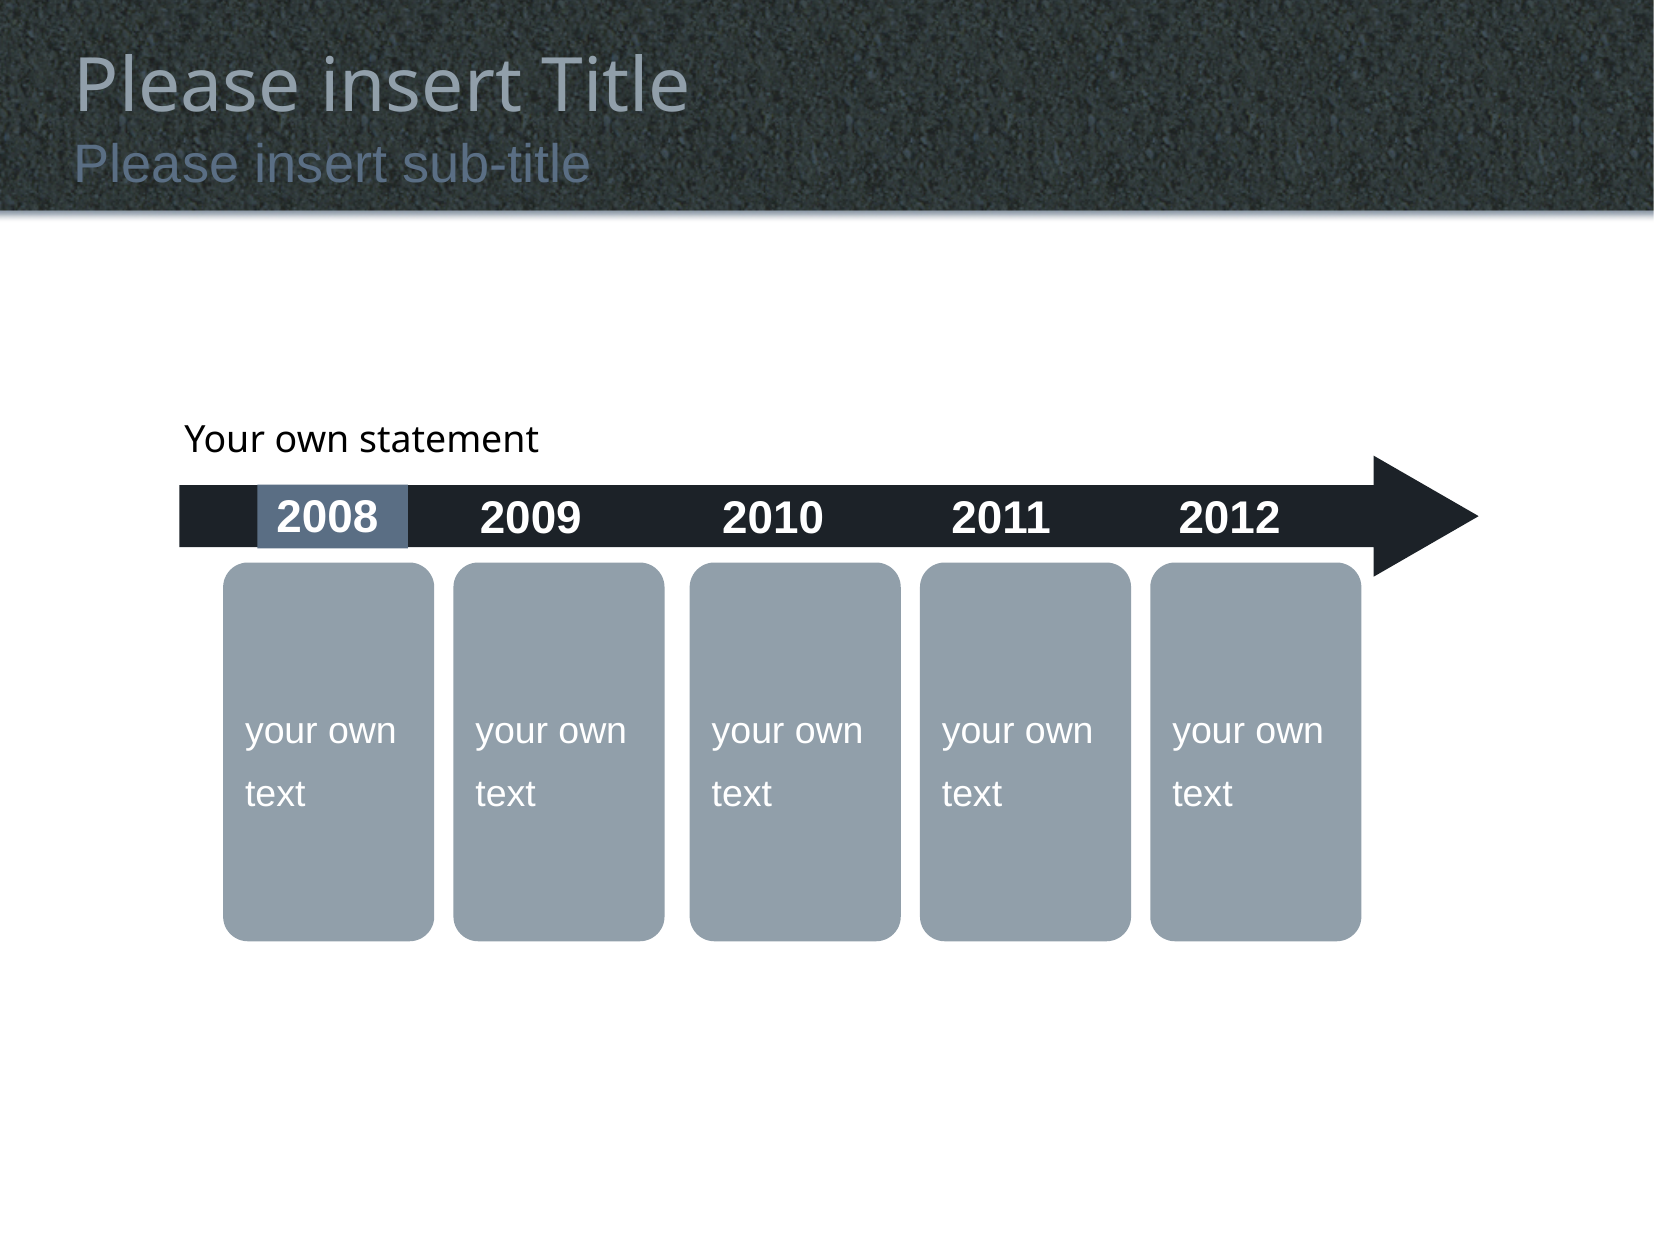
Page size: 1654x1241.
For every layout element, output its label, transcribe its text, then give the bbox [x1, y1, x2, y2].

text_box your own text [689, 562, 901, 942]
text_box Please insert Title Please insert sub-title [59, 23, 1554, 205]
text_box your own text [1150, 562, 1362, 942]
text_box 2008 [257, 484, 408, 549]
text_box 2009 2010 2011 2012 [408, 455, 1479, 577]
text_box your own text [453, 562, 665, 942]
text_box Your own statement [169, 405, 946, 471]
text_box your own text [919, 562, 1132, 942]
picture [0, 0, 1654, 1241]
text_box your own text [223, 562, 435, 942]
text_box 2009 2010 2011 2012 [179, 485, 257, 548]
